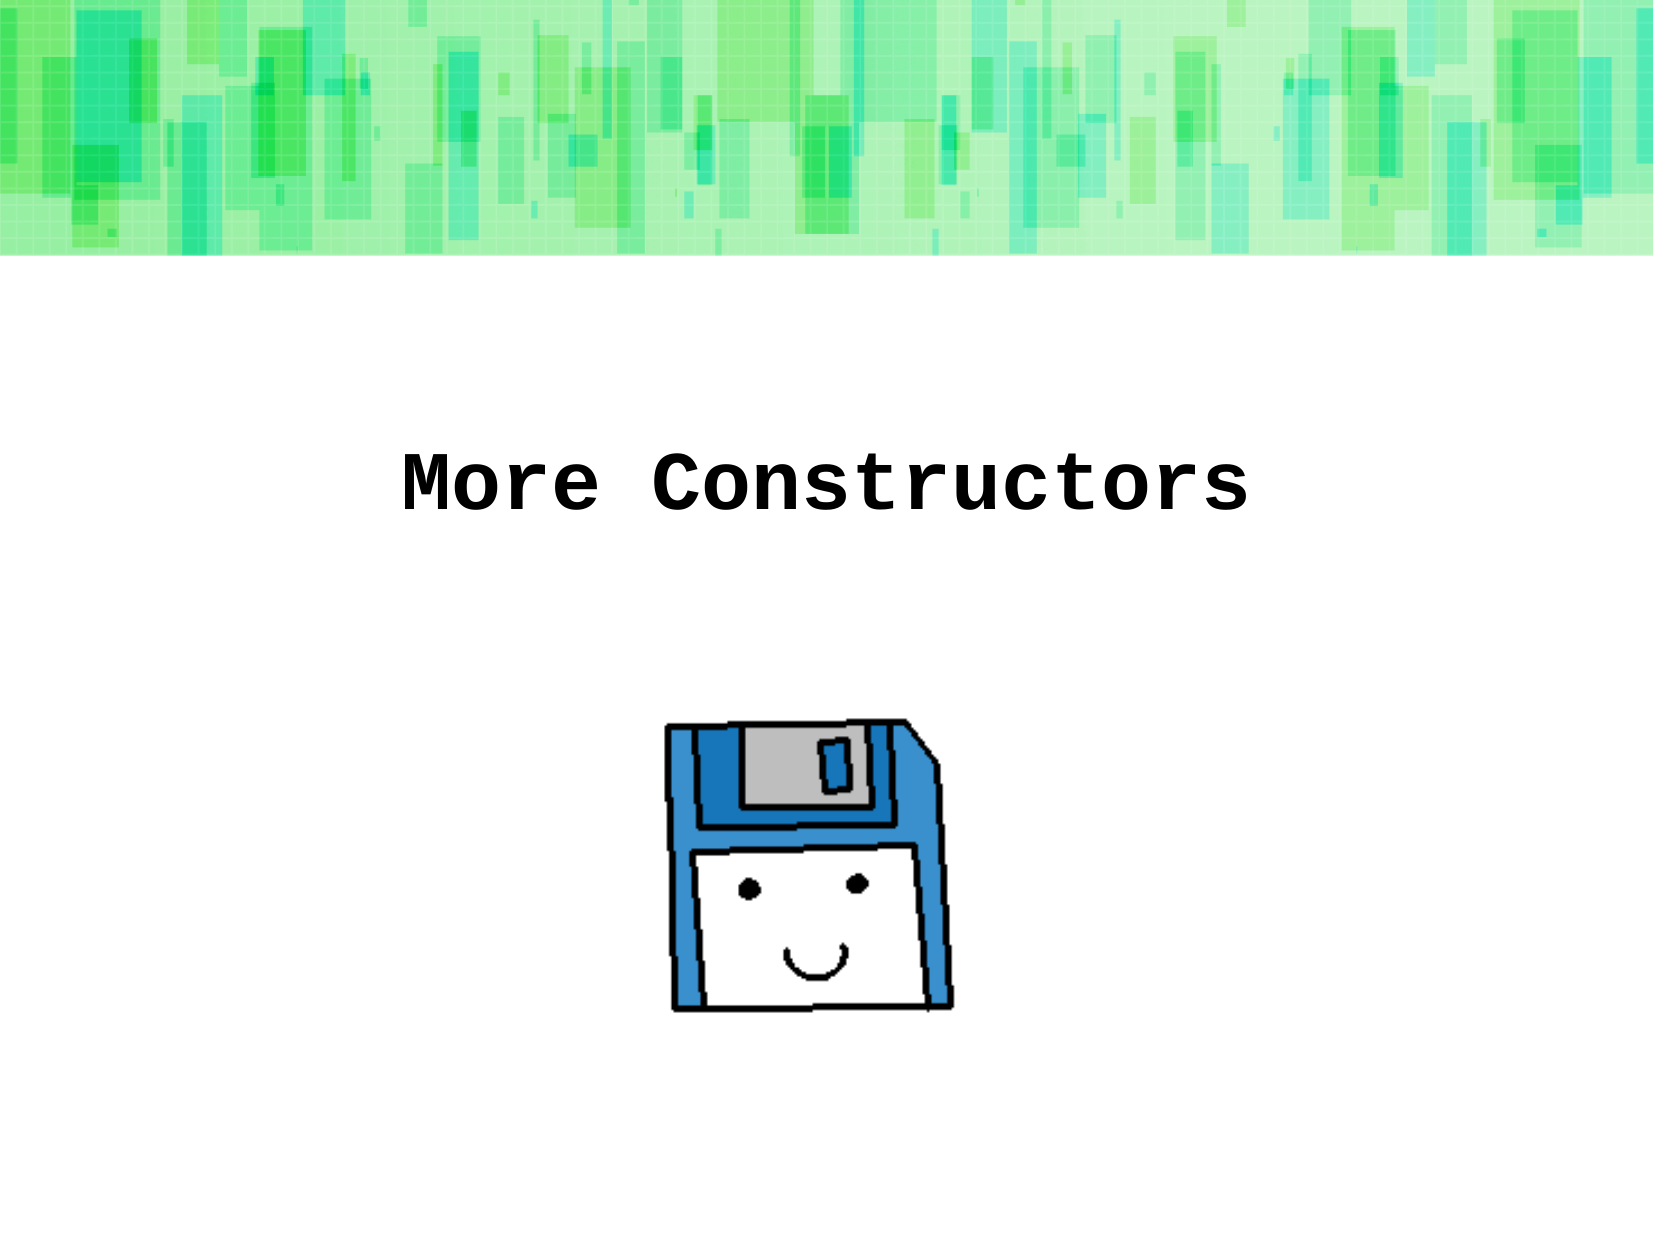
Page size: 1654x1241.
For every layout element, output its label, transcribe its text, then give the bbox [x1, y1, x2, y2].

subtitle More Constructors [82, 285, 1571, 691]
picture [0, 0, 1654, 1241]
